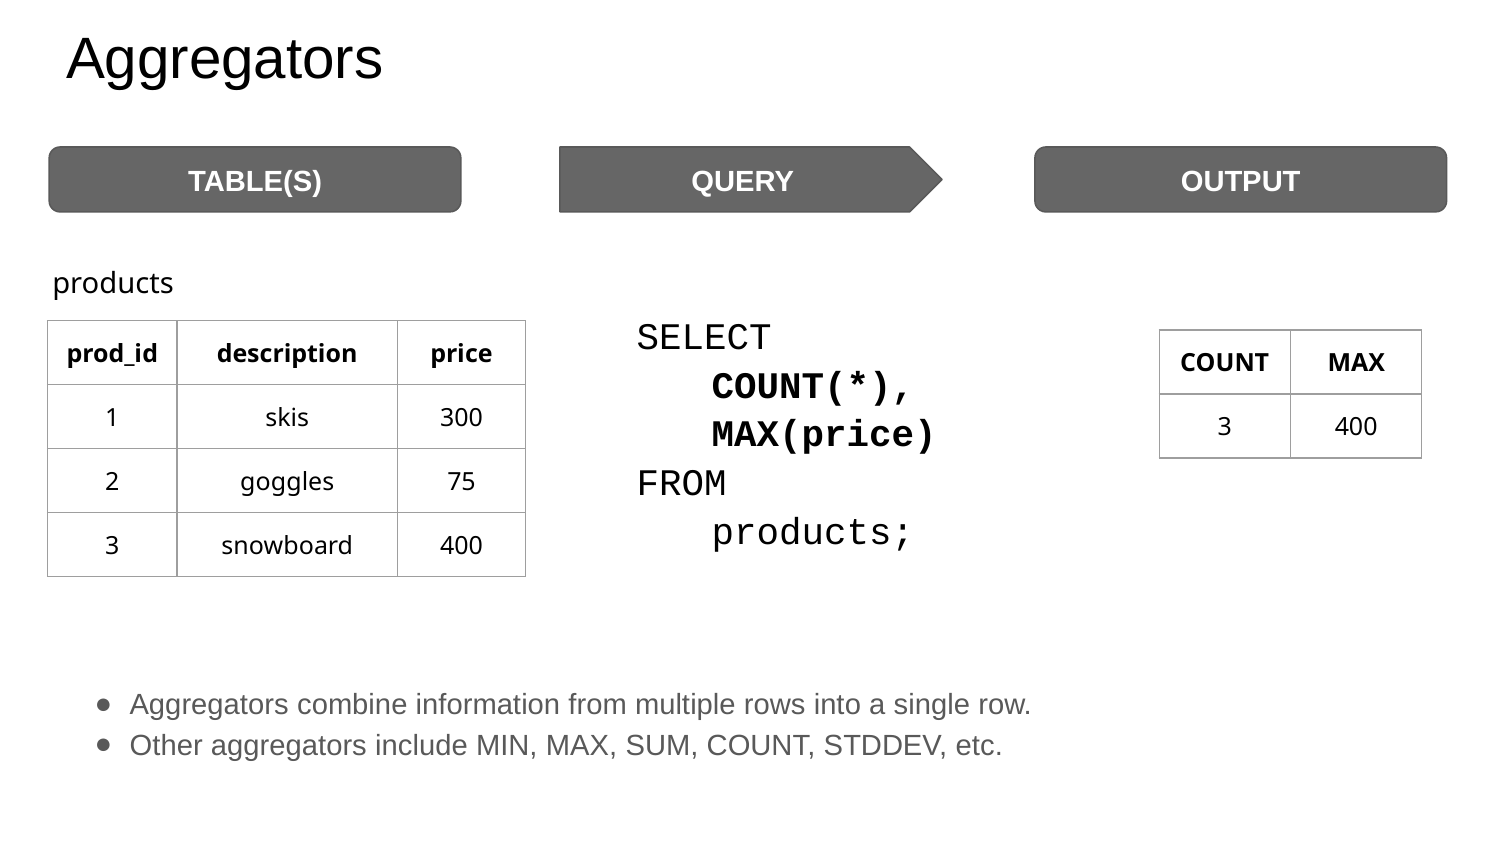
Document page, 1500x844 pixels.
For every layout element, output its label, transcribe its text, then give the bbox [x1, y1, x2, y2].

table_cell 300 [398, 385, 525, 448]
table_header description [178, 321, 397, 384]
text_box TABLE(S) [49, 146, 461, 212]
list SELECT COUNT(*), MAX(price) FROM products; [621, 296, 1144, 634]
text_box OUTPUT [1034, 146, 1447, 212]
table_header prod_id [48, 321, 176, 384]
table_cell skis [178, 385, 397, 448]
table_cell snowboard [178, 513, 397, 576]
table_cell 2 [48, 449, 176, 512]
table_cell 400 [1291, 395, 1421, 457]
text_box products [37, 249, 273, 315]
table_header COUNT [1160, 331, 1290, 393]
table_header price [398, 321, 525, 384]
table_cell 75 [398, 449, 525, 512]
title Aggregators [51, 10, 1449, 113]
table_cell 3 [48, 513, 176, 576]
list Aggregators combine information from multiple rows into a single row. Other aggregators include MIN, MAX, SUM, COUNT, STDDEV, etc. [56, 665, 1411, 777]
table_cell 400 [398, 513, 525, 576]
table_cell 3 [1160, 395, 1290, 457]
table_cell goggles [178, 449, 397, 512]
table_header MAX [1291, 331, 1421, 393]
table_cell 1 [48, 385, 176, 448]
text_box QUERY [559, 146, 943, 212]
